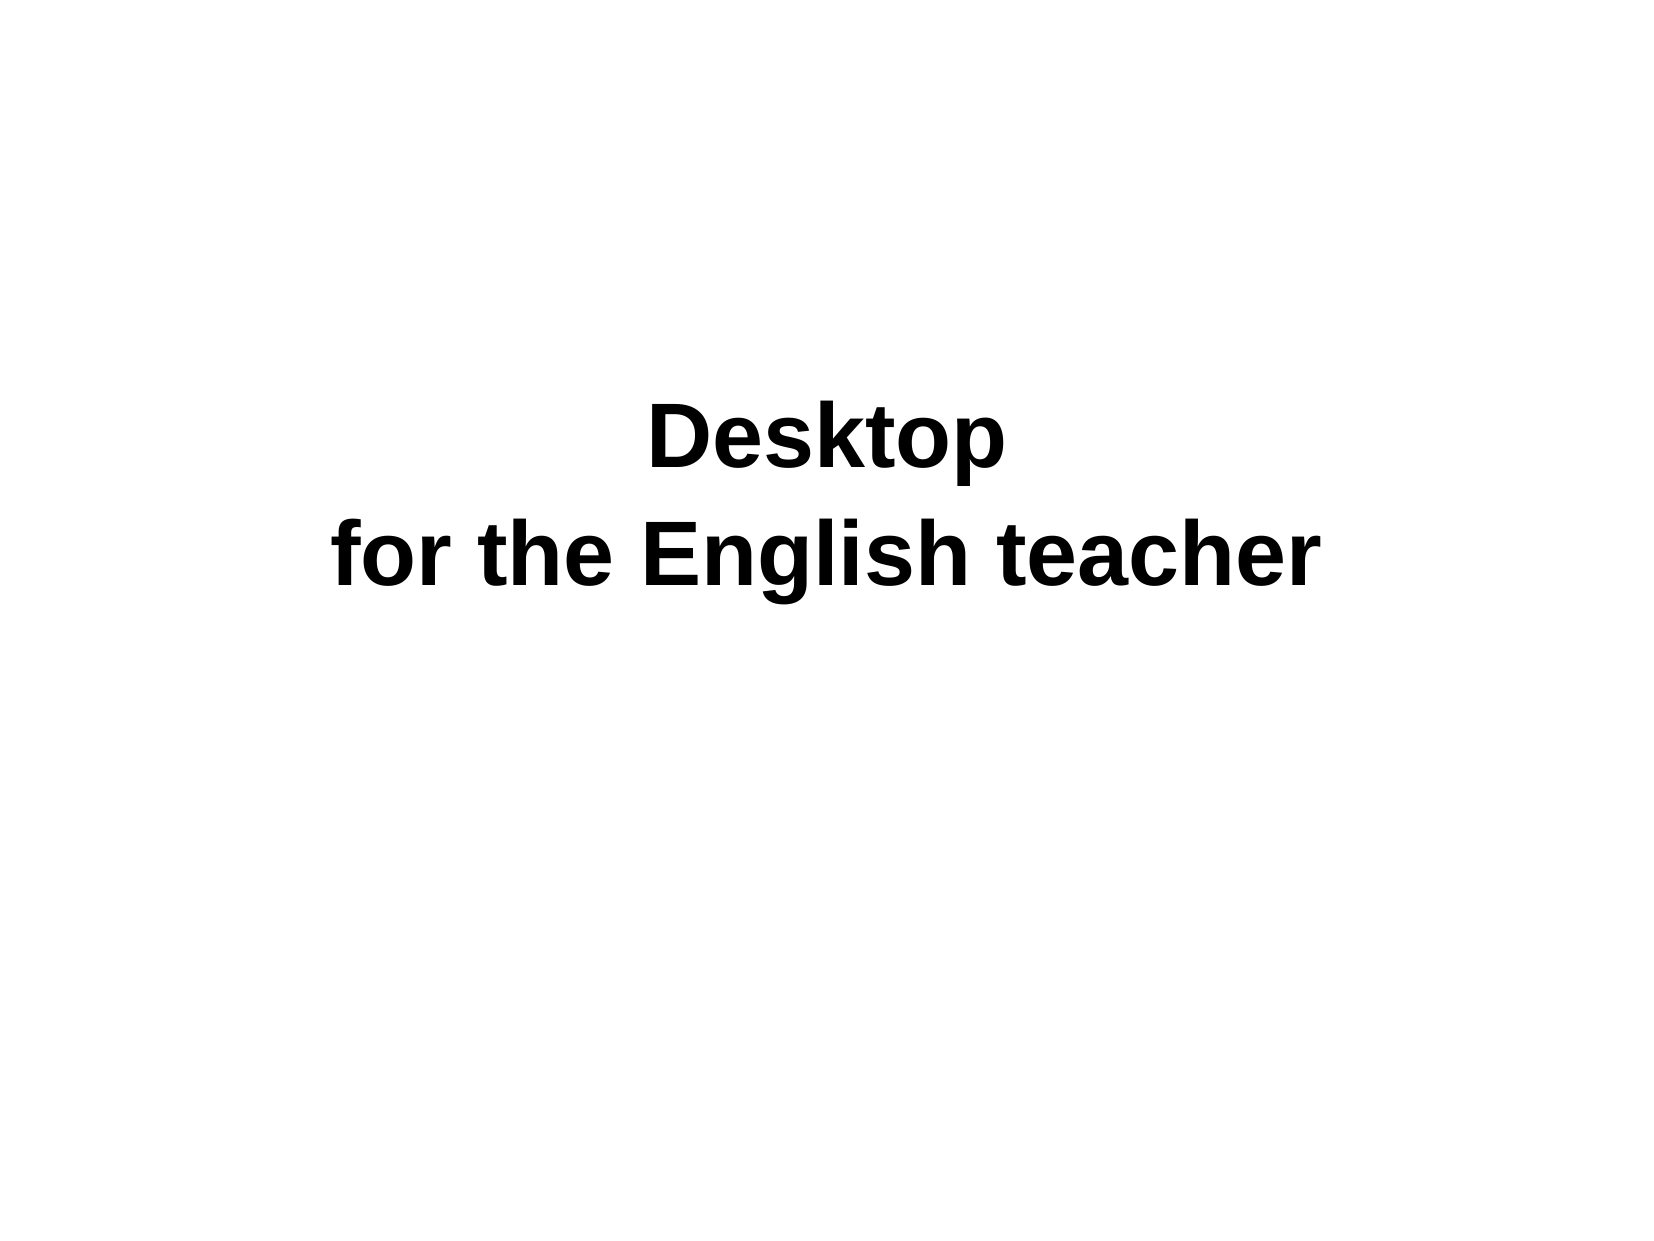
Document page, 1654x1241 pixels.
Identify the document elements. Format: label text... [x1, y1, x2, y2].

title Desktop for the English teacher [82, 377, 1571, 597]
